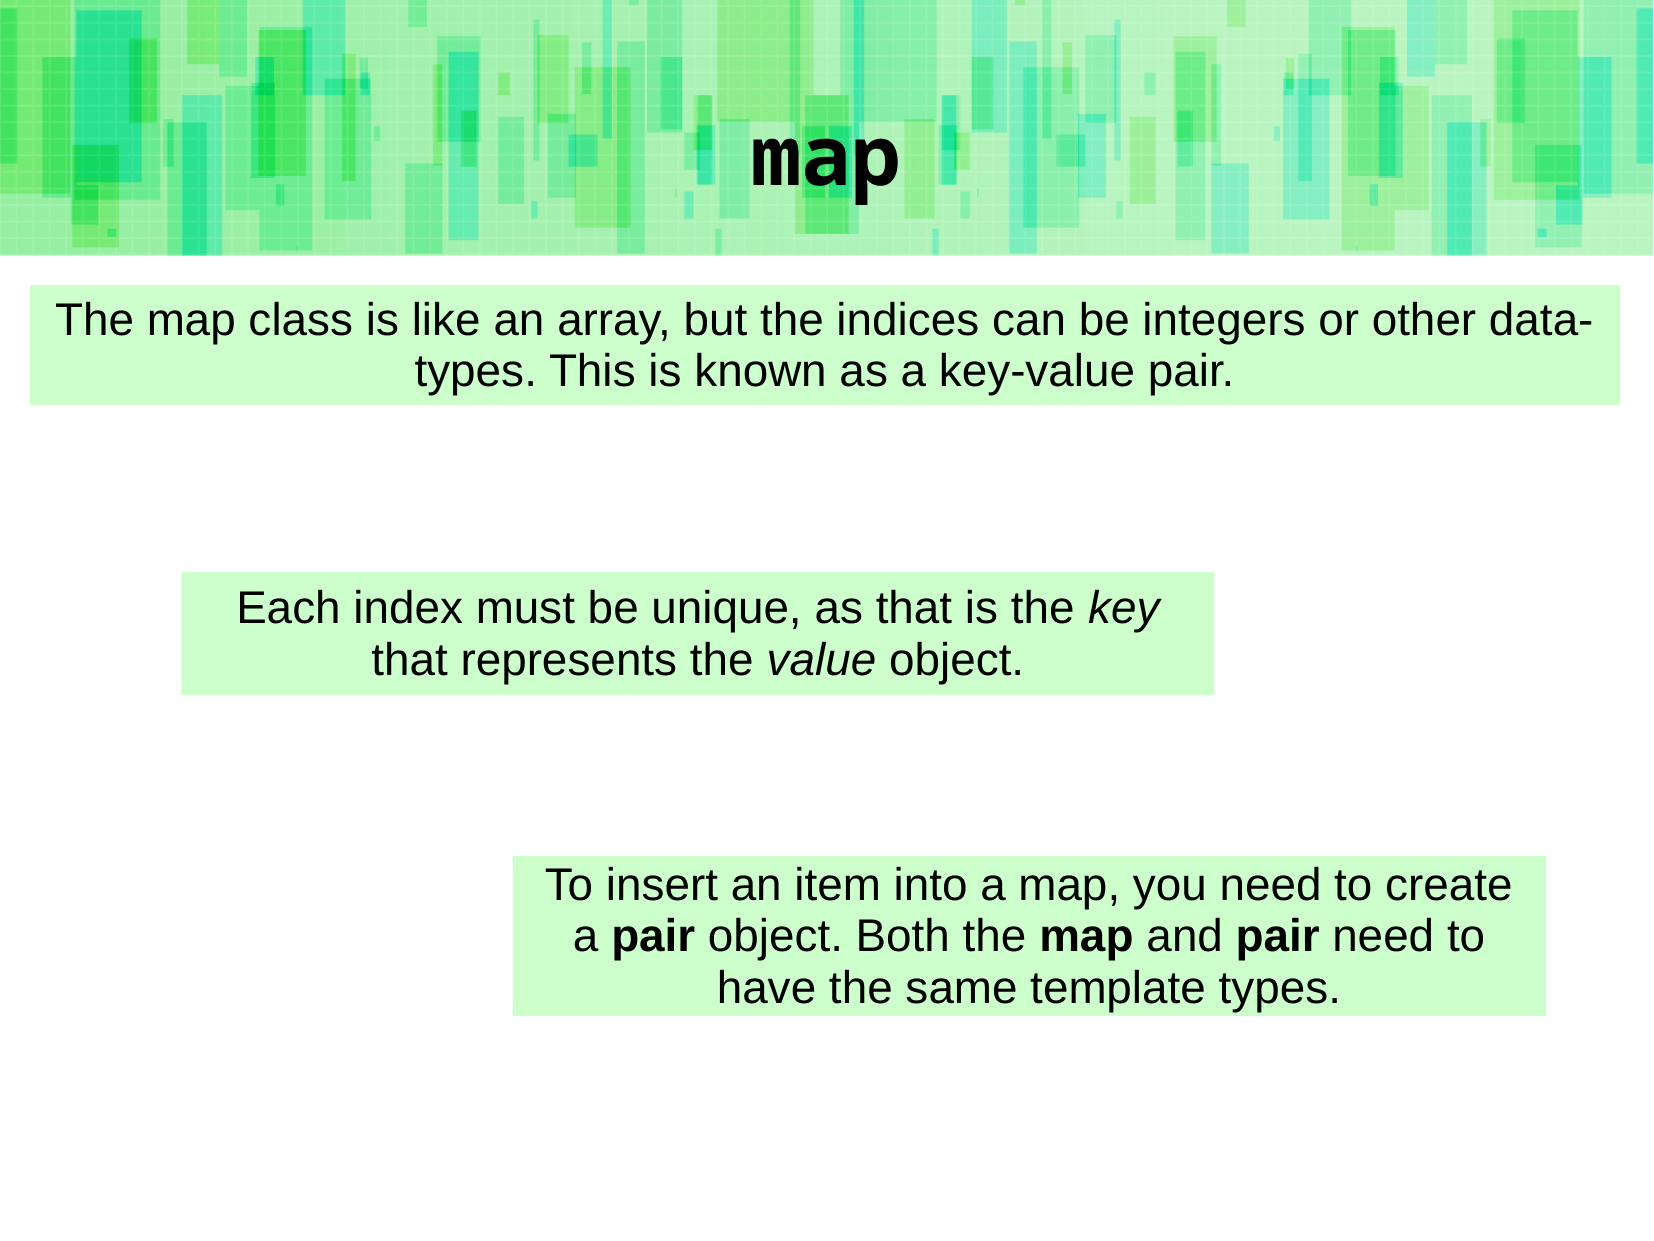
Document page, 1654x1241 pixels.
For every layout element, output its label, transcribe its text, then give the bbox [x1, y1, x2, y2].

text_box To insert an item into a map, you need to create a pair object. Both the map and pair need to have the same template types. [512, 856, 1546, 1016]
title map [82, 49, 1571, 257]
text_box Each index must be unique, as that is the key that represents the value object. [181, 571, 1215, 695]
text_box The map class is like an array, but the indices can be integers or other data-types. This is known as a key-value pair. [30, 285, 1621, 406]
picture [0, 0, 1654, 1241]
